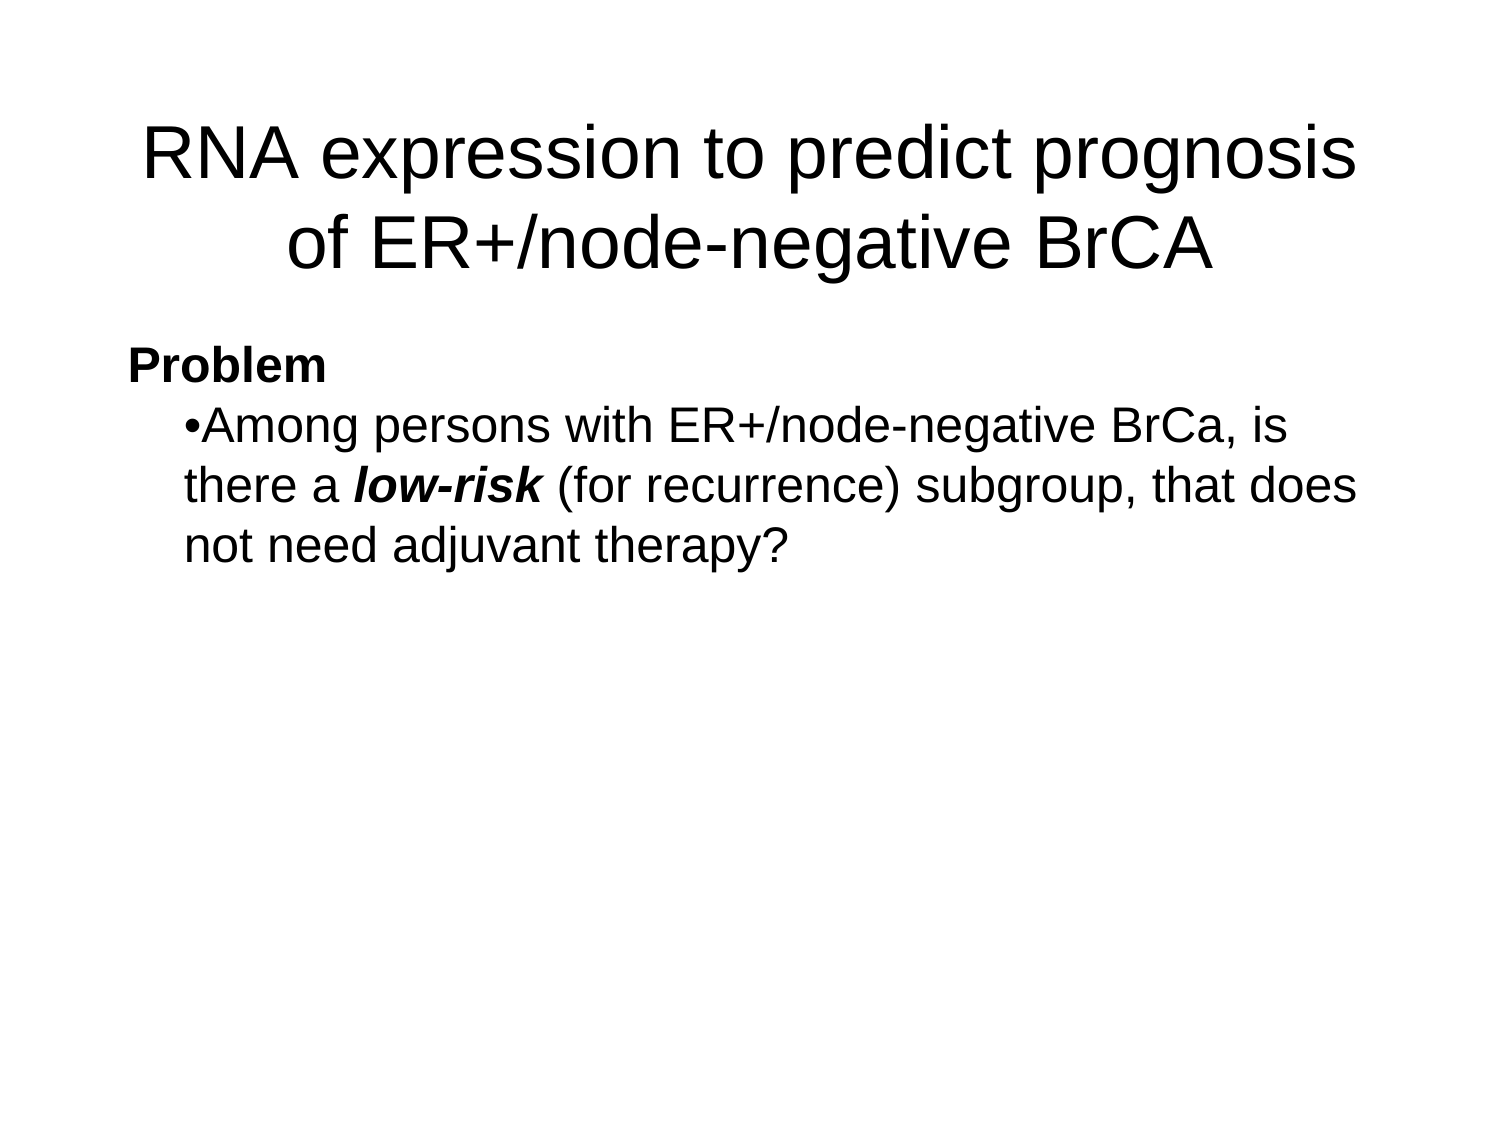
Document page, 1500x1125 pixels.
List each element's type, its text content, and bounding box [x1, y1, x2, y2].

list Problem •Among persons with ER+/node-negative BrCa, is there a low-risk (for recurrence) subgroup, that does not need adjuvant therapy? [112, 324, 1388, 1000]
title RNA expression to predict prognosis of ER+/node-negative BrCA [112, 96, 1388, 292]
